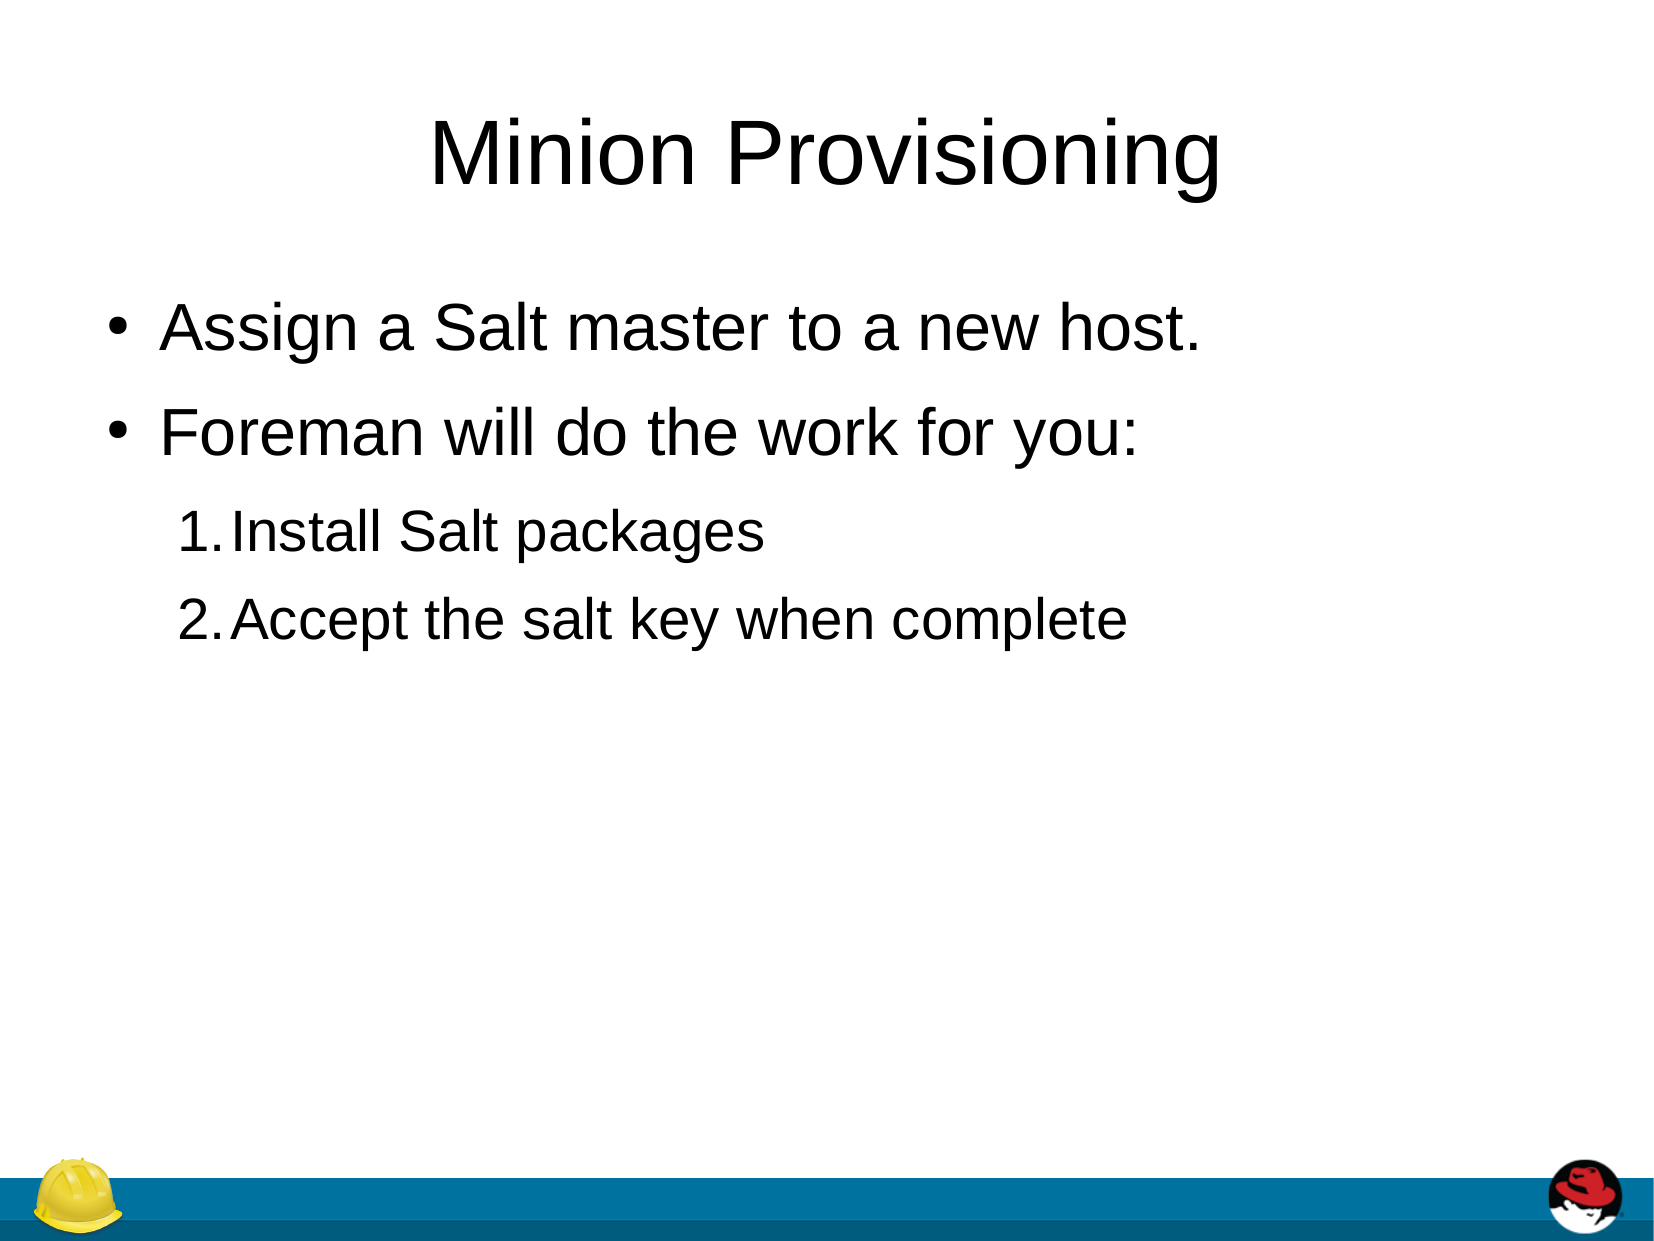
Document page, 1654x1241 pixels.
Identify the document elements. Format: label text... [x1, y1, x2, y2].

picture [23, 1145, 130, 1235]
title Minion Provisioning [82, 49, 1571, 257]
list Assign a Salt master to a new host. Foreman will do the work for you: Install Salt packages Accept the salt key when complete [88, 290, 1577, 1010]
picture [1547, 1157, 1630, 1233]
